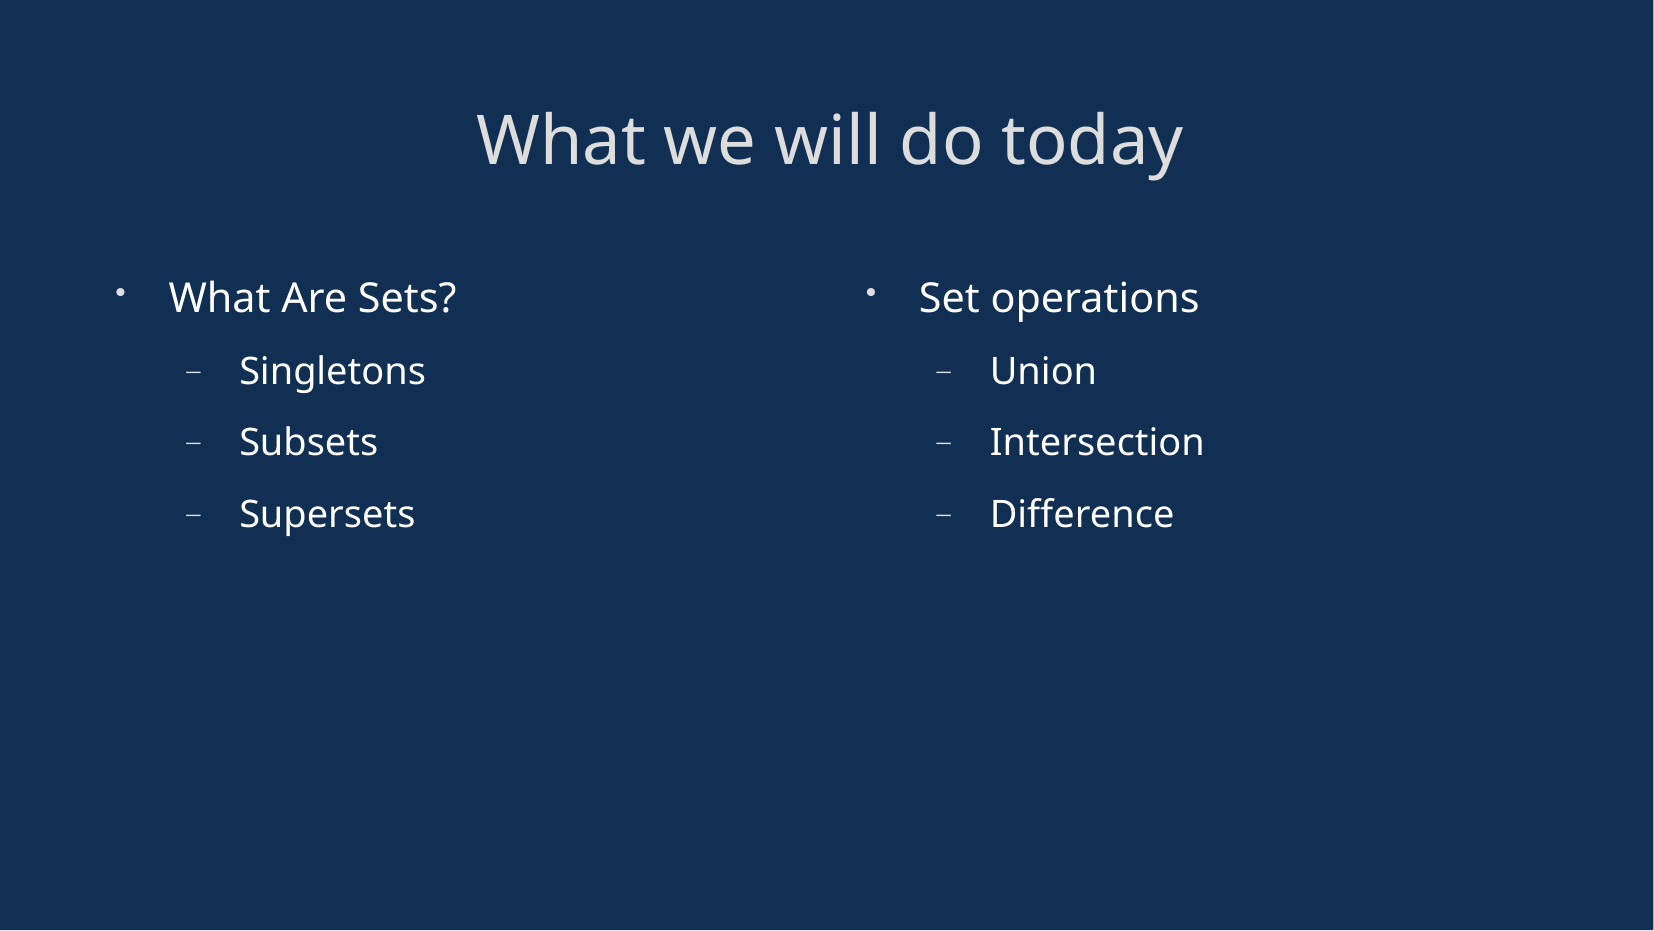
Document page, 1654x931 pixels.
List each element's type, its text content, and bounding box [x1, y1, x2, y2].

list What Are Sets? Singletons Subsets Supersets [97, 268, 813, 806]
title What we will do today [97, 56, 1563, 220]
list Set operations Union Intersection Difference [848, 268, 1563, 806]
